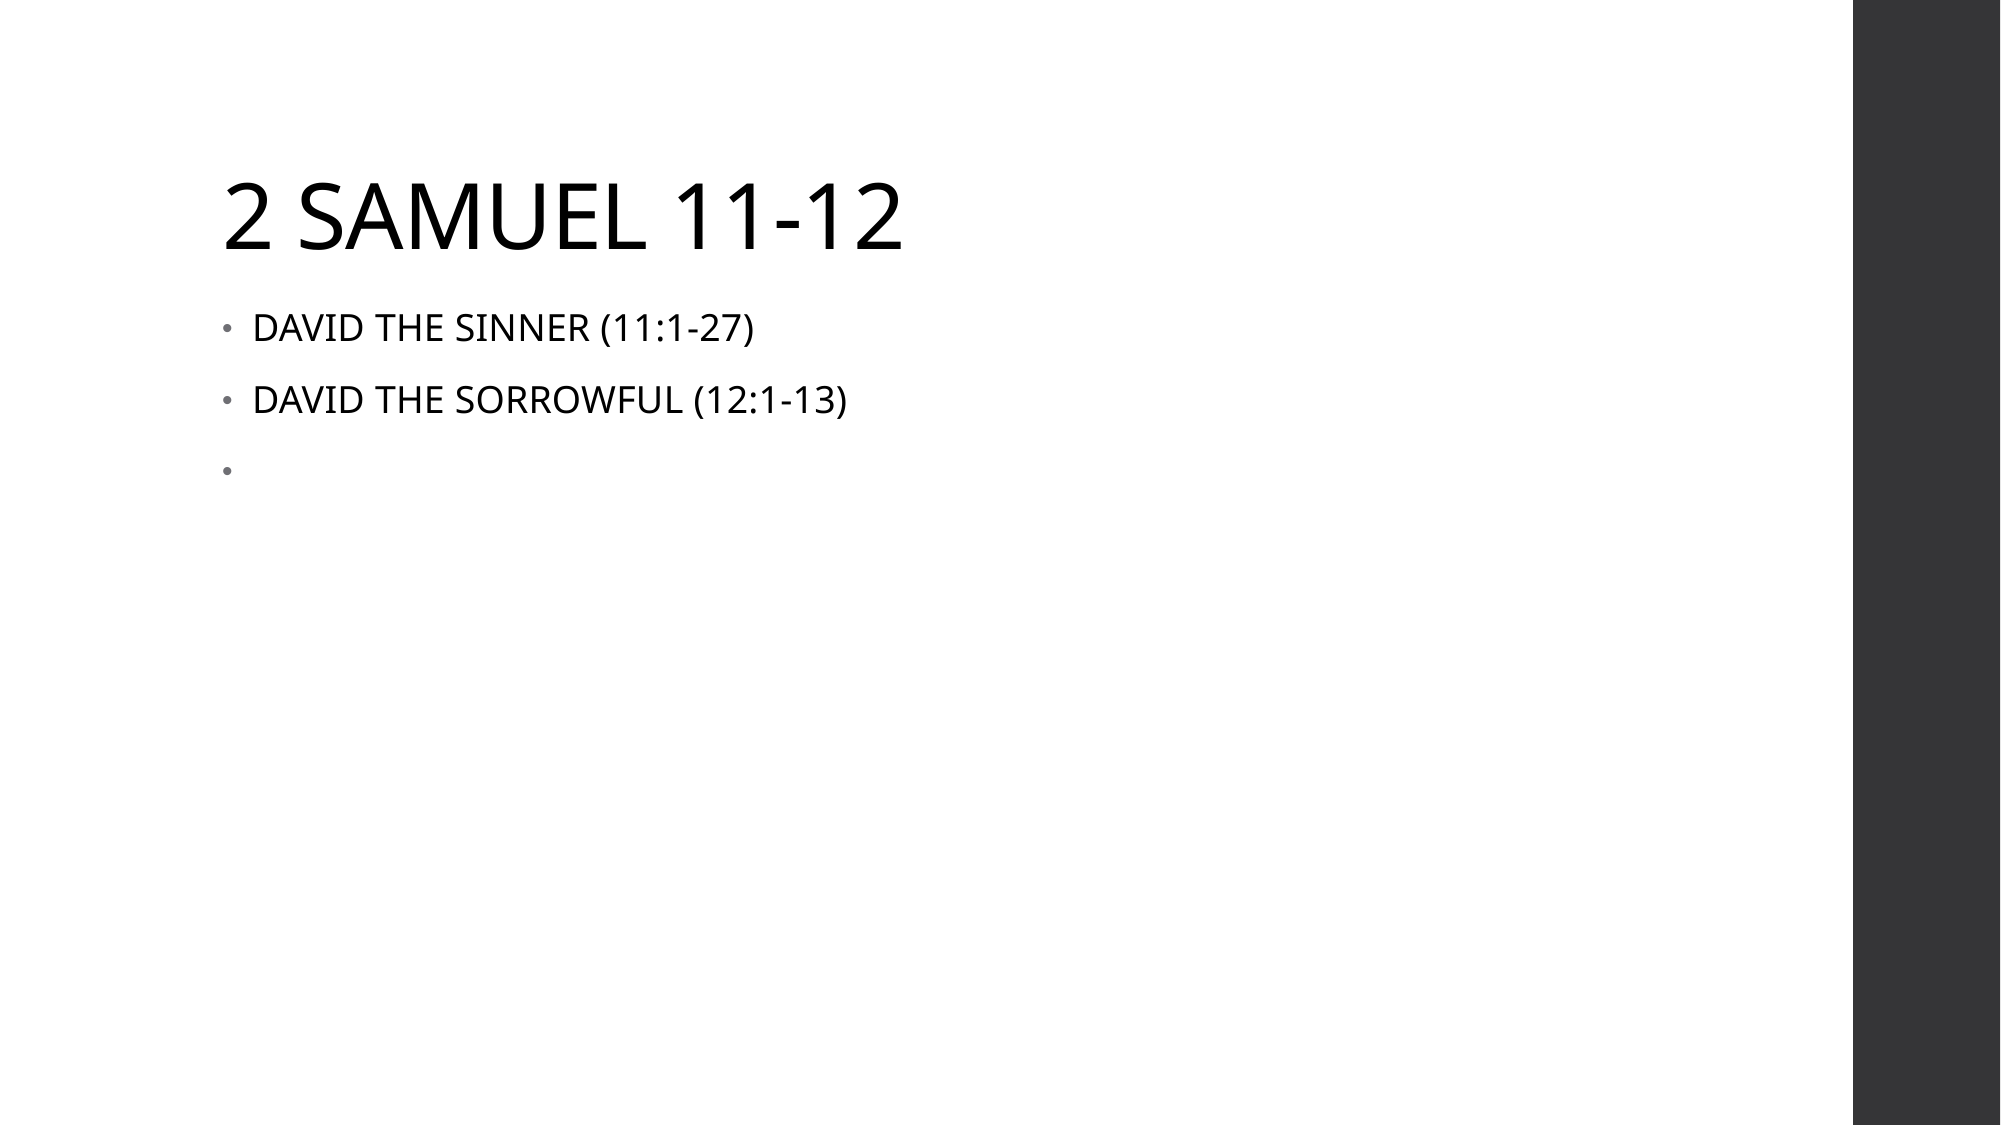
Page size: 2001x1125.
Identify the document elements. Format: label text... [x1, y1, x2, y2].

title 2 SAMUEL 11-12 [206, 60, 1797, 278]
list DAVID THE SINNER (11:1-27) DAVID THE SORROWFUL (12:1-13) [206, 299, 1617, 1014]
